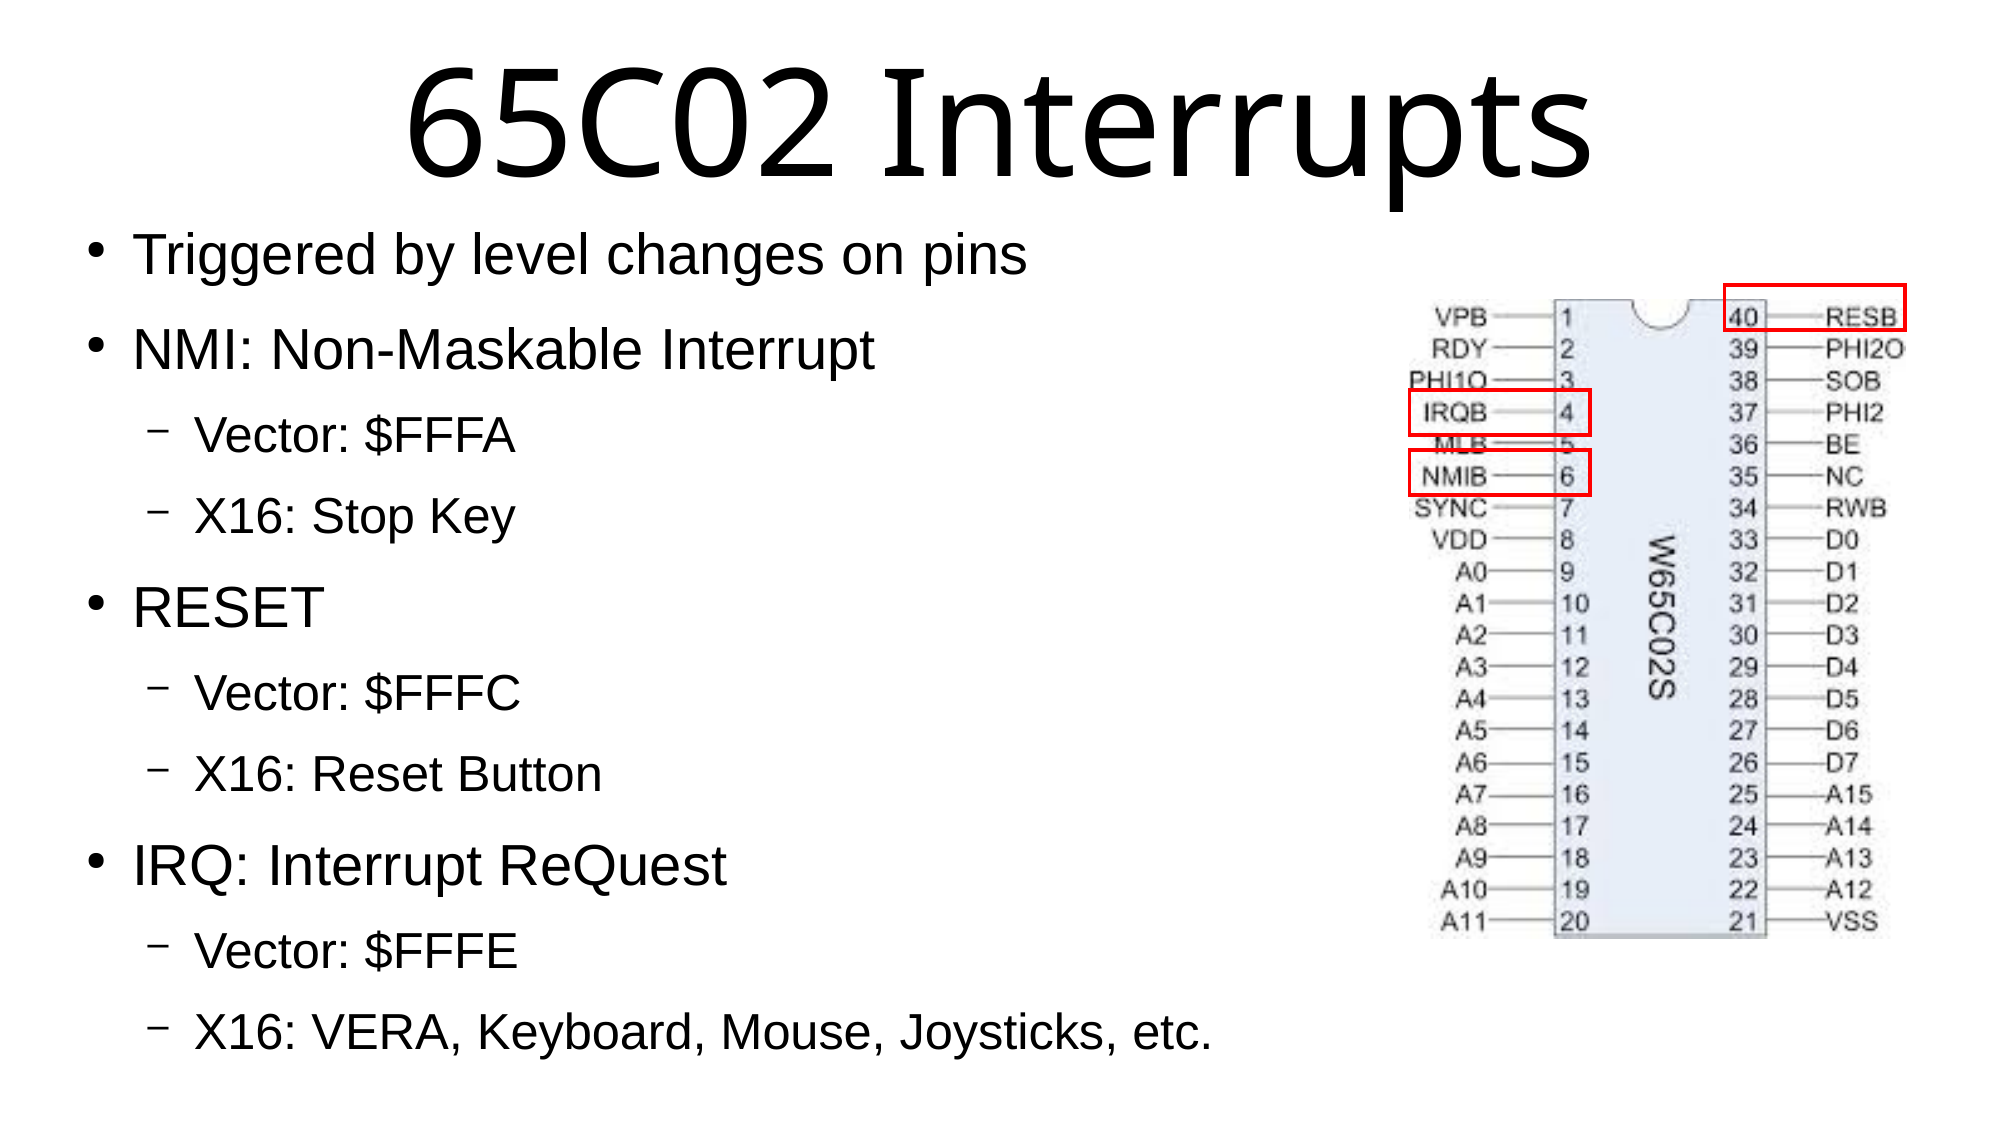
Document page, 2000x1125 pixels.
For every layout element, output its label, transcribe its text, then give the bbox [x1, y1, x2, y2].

picture [1726, 299, 1903, 328]
list Triggered by level changes on pins NMI: Non-Maskable Interrupt Vector: $FFFA X16: Stop Key RESET Vector: $FFFC X16: Reset Button IRQ: Interrupt ReQuest Vector: $FFFE X16: VERA, Keyboard, Mouse, Joysticks, etc. [55, 231, 1963, 1074]
title 65C02 Interrupts [23, 23, 1976, 231]
picture [1411, 392, 1588, 433]
picture [1411, 452, 1588, 493]
picture [1409, 299, 1906, 939]
